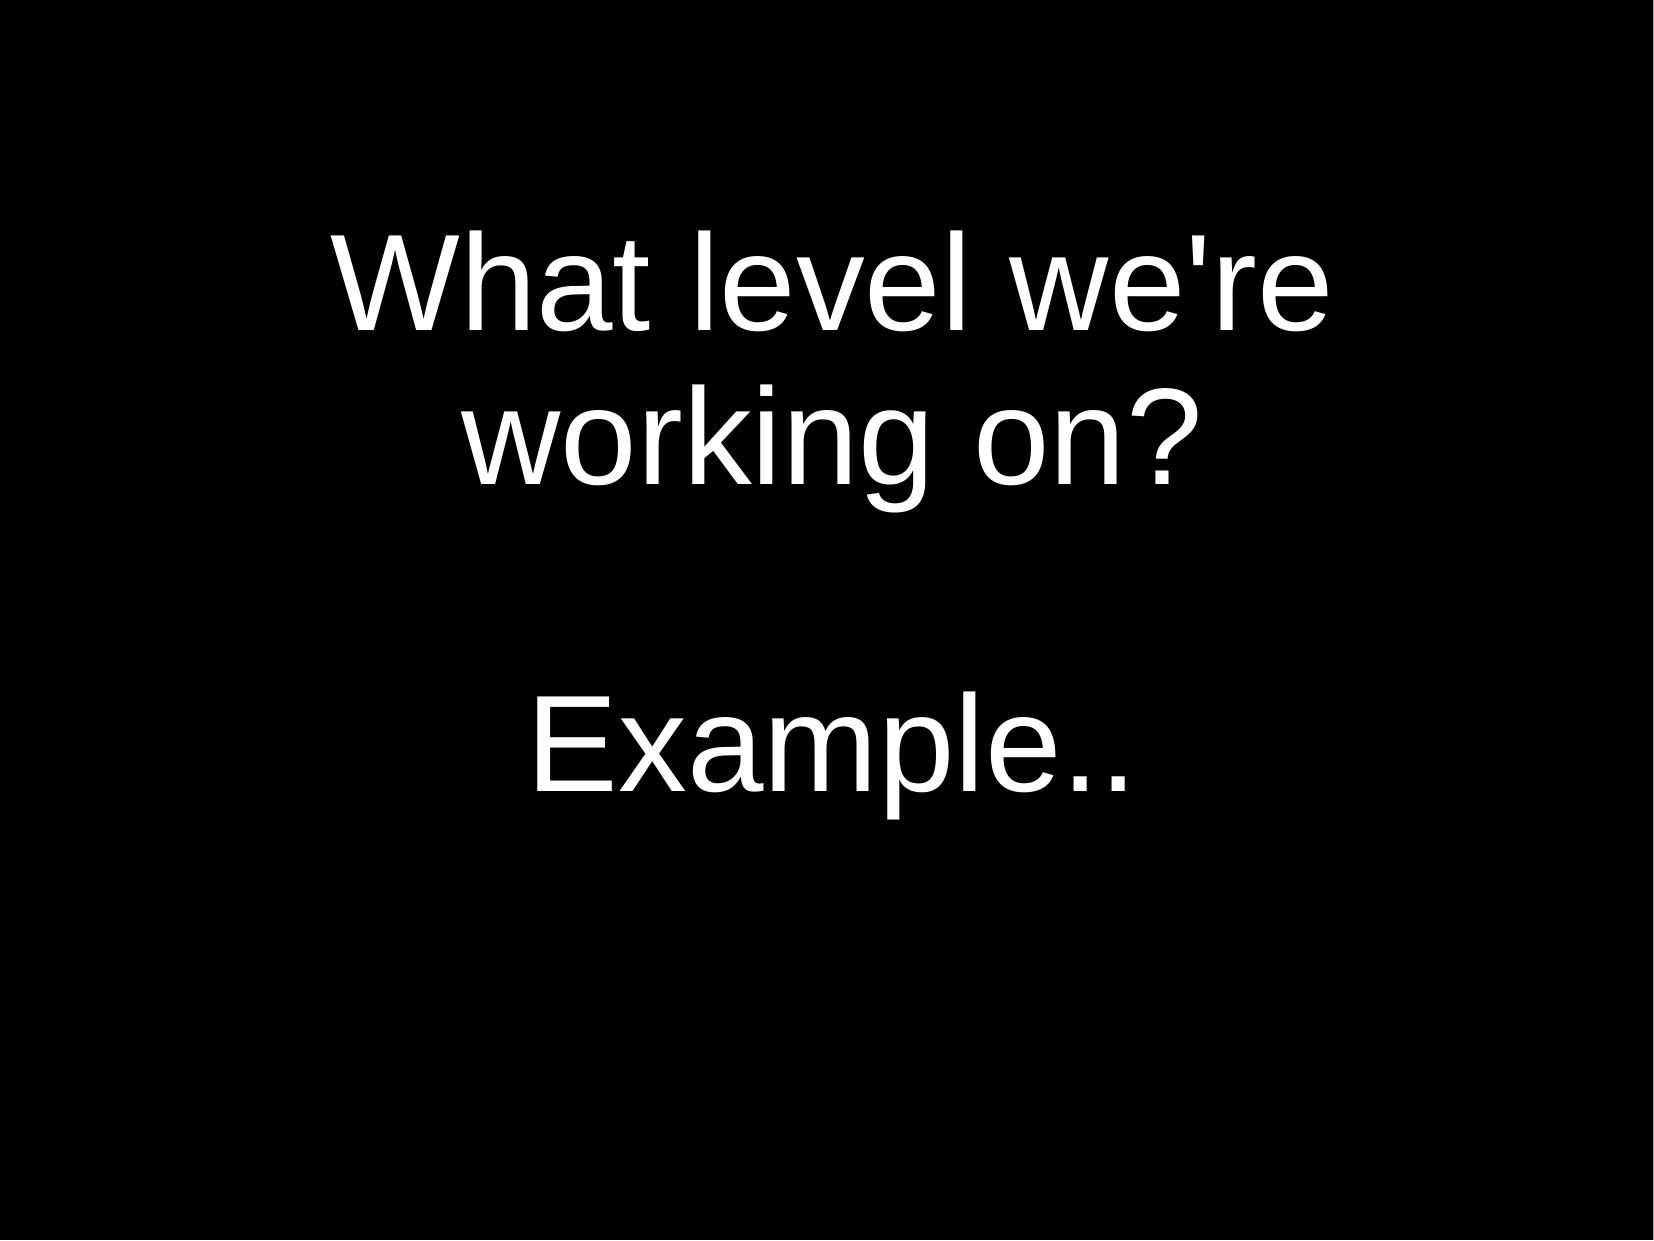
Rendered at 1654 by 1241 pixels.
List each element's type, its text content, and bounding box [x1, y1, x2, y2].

subtitle What level we're working on? Example.. [88, 111, 1577, 916]
